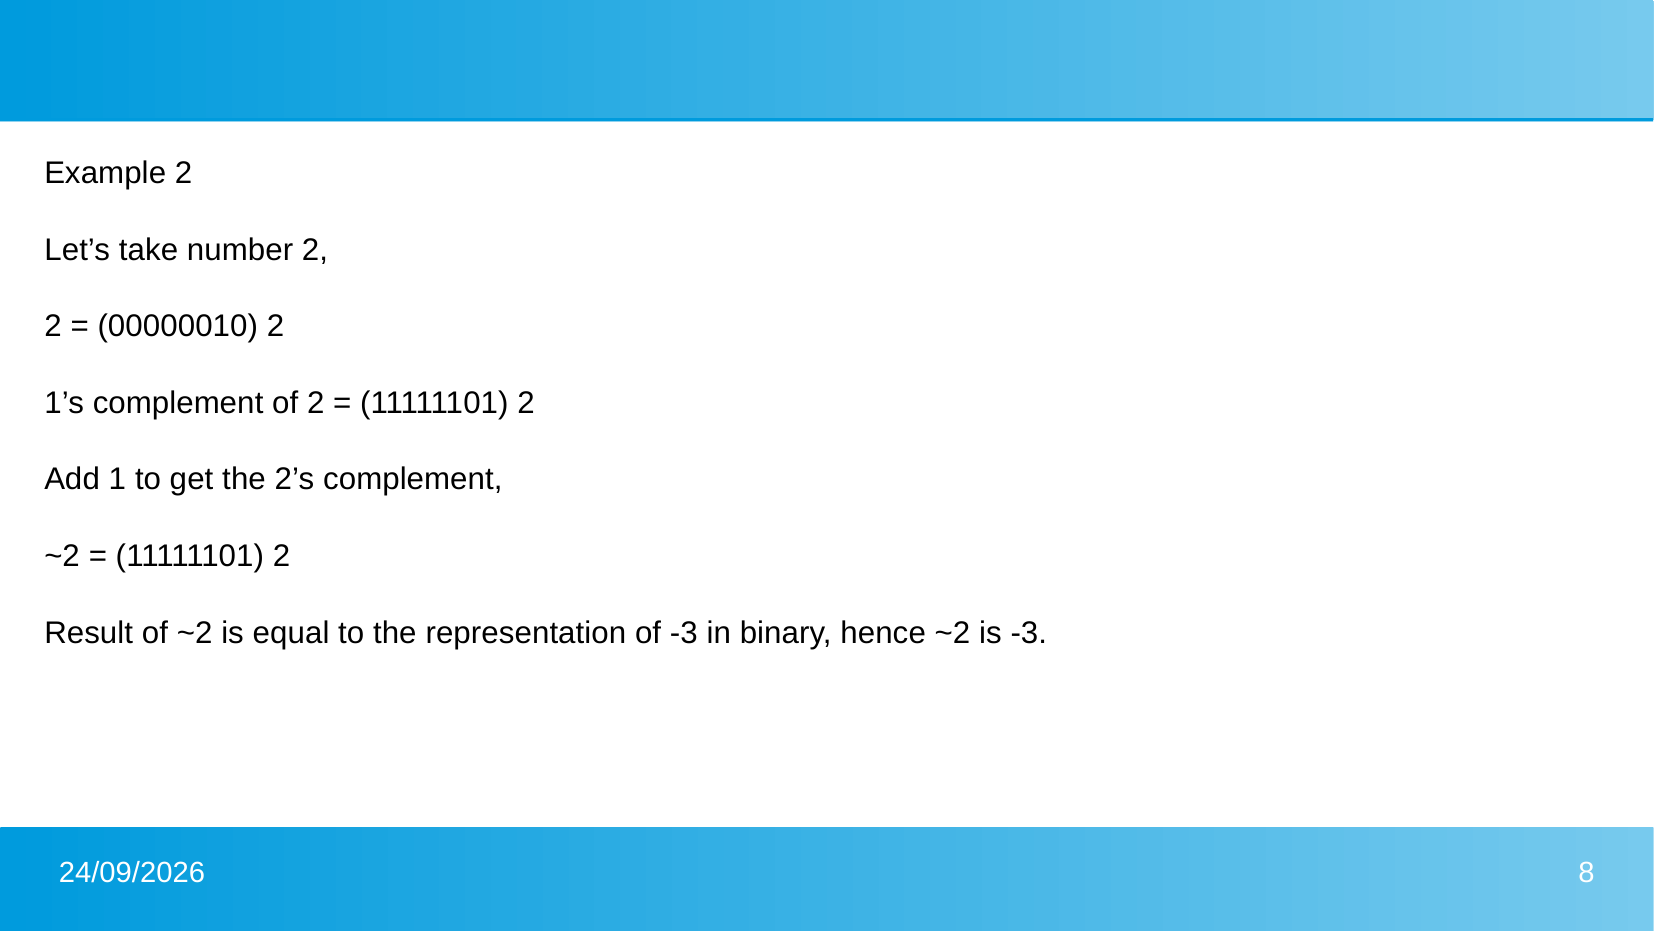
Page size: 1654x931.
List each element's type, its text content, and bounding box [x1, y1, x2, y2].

text_box Example 2 Let’s take number 2, 2 = (00000010) 2 1’s complement of 2 = (11111101) 2 Add 1 to get the 2’s complement, ~2 = (11111101) 2 Result of ~2 is equal to the representation of -3 in binary, hence ~2 is -3. [29, 147, 1065, 700]
